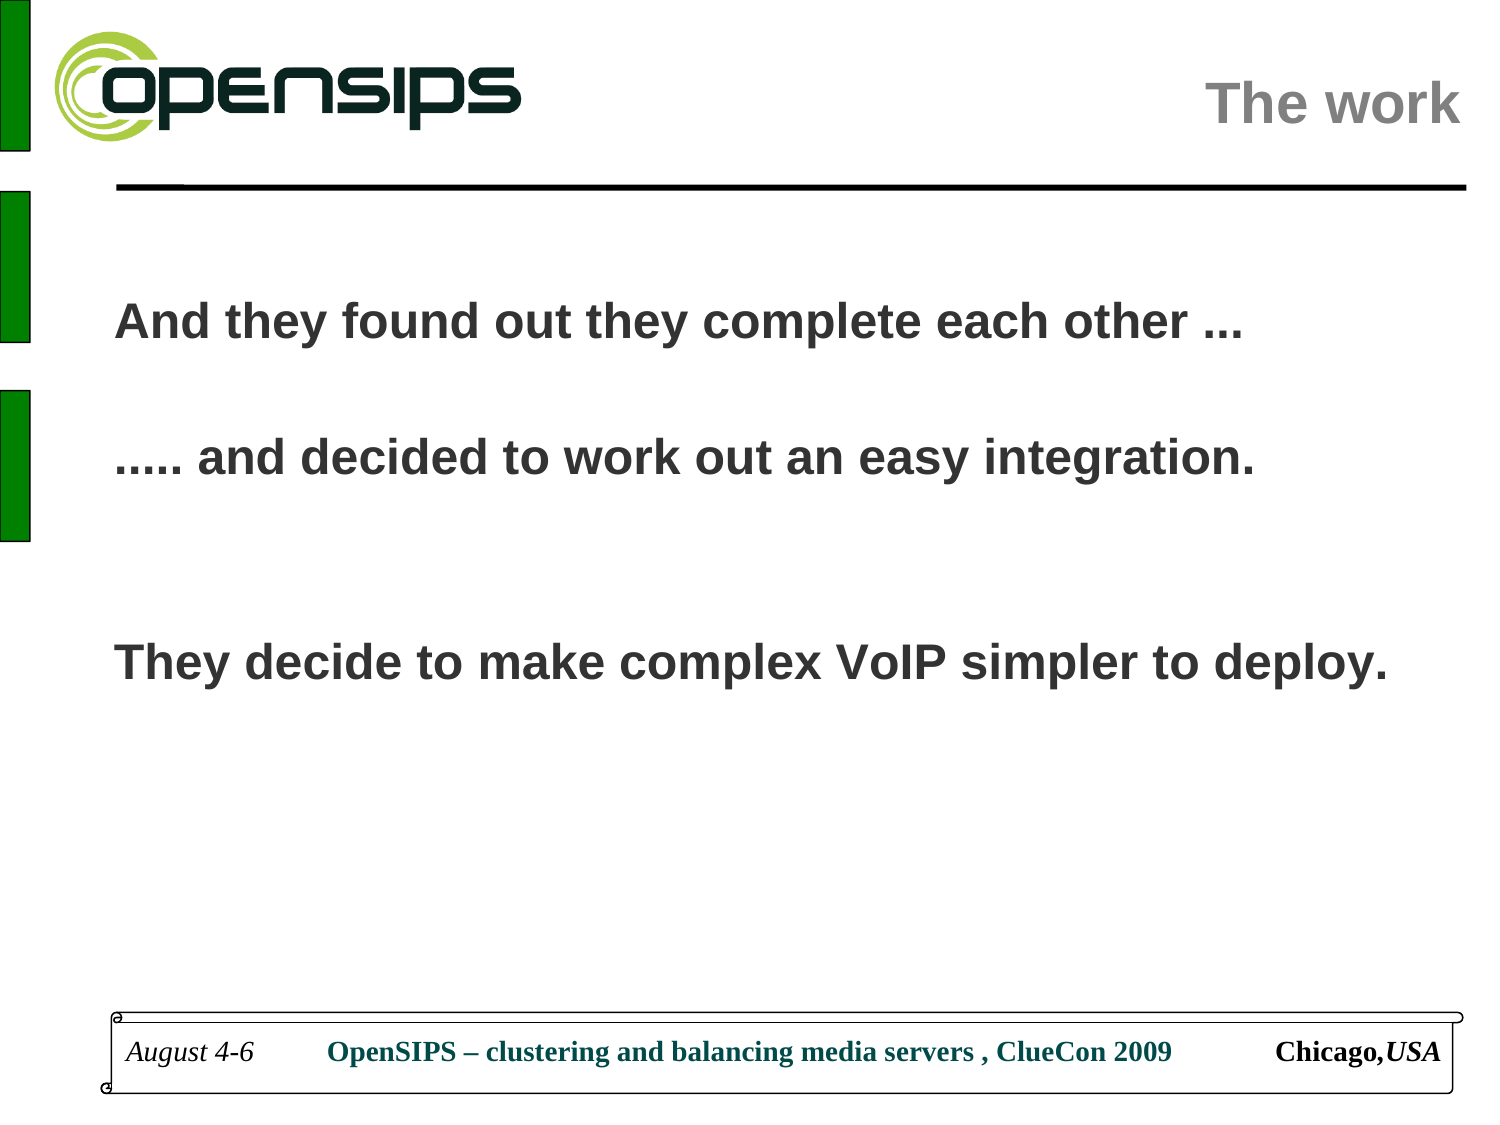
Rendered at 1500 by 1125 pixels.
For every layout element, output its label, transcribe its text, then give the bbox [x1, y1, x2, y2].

picture [51, 27, 532, 148]
list And they found out they complete each other ... ..... and decided to work out an easy integration. They decide to make complex VoIP simpler to deploy. [112, 224, 1424, 961]
title The work [299, 44, 1462, 180]
